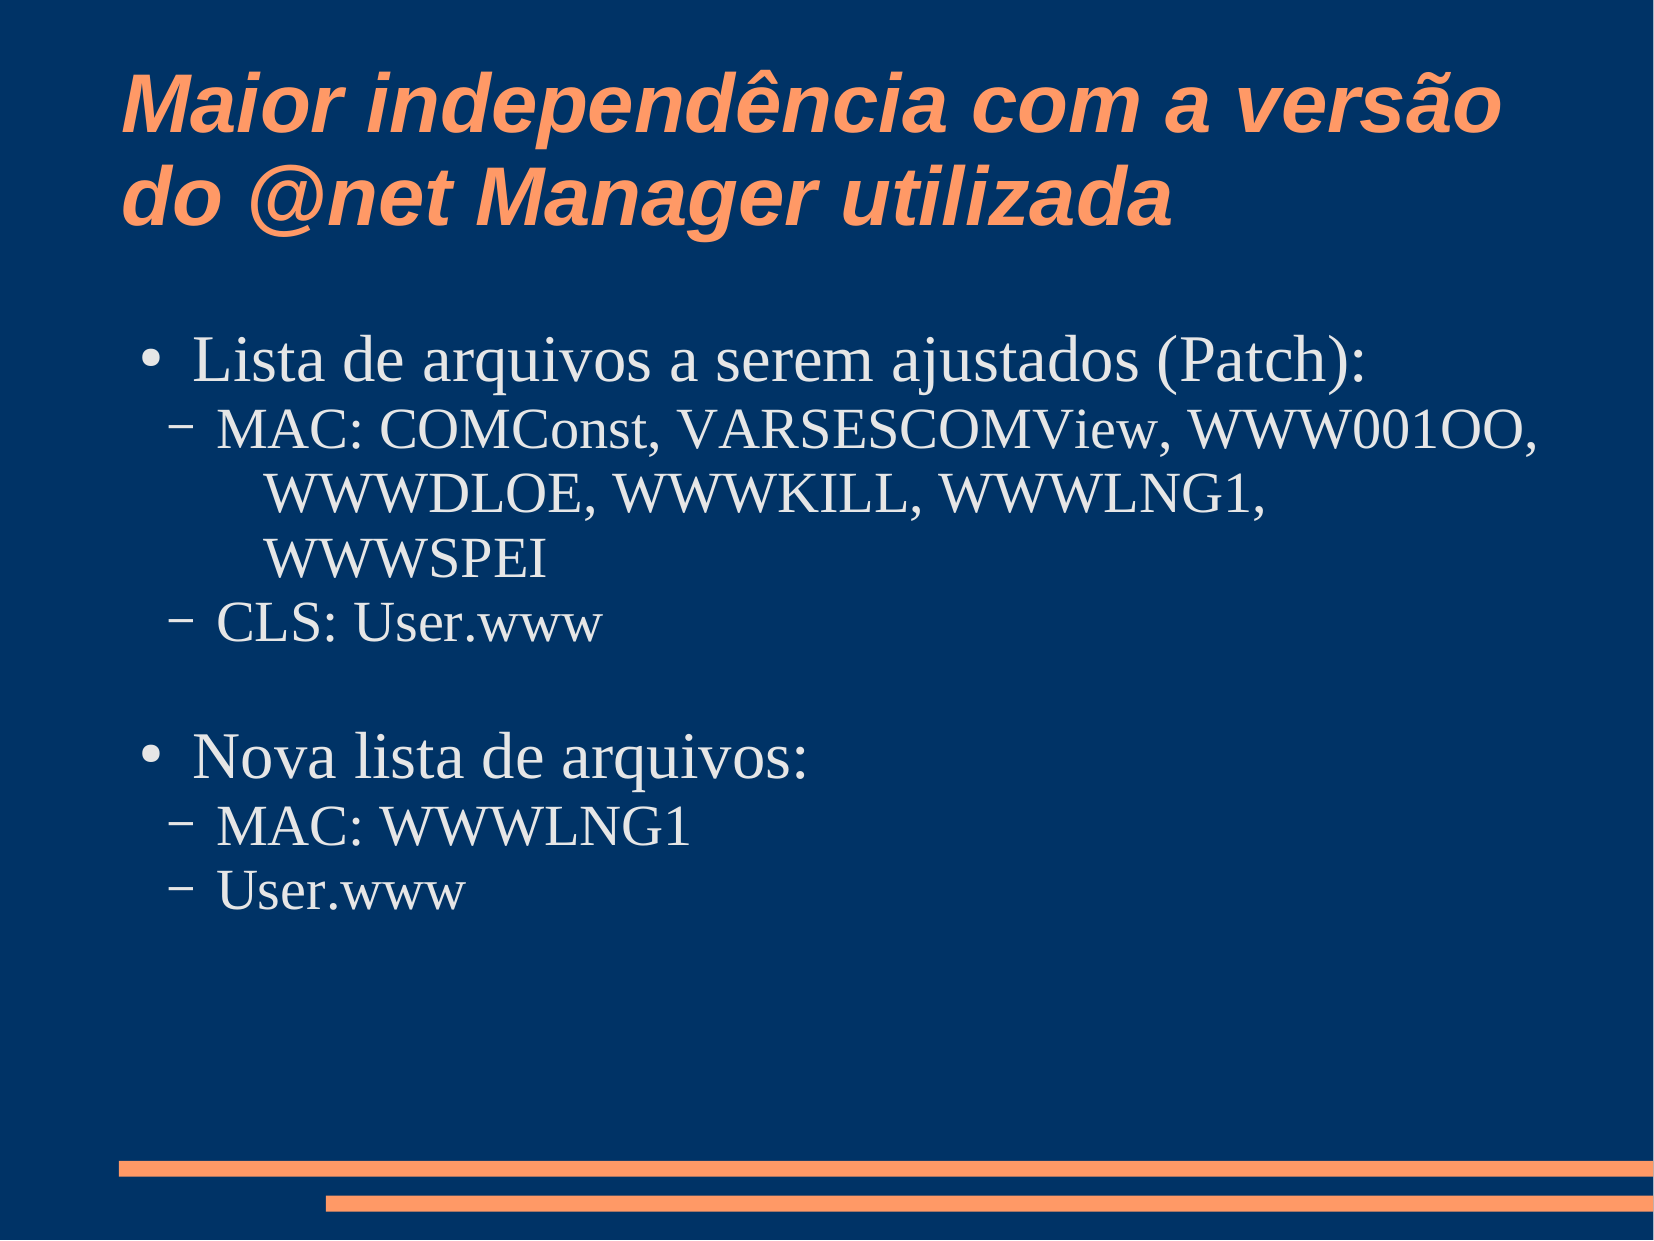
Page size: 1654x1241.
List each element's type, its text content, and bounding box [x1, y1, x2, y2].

list Lista de arquivos a serem ajustados (Patch): MAC: COMConst, VARSESCOMView, WWW001OO, WWWDLOE, WWWKILL, WWWLNG1, WWWSPEI CLS: User.www Nova lista de arquivos: MAC: WWWLNG1 User.www [121, 322, 1561, 1118]
title Maior independência com a versão do @net Manager utilizada [121, 53, 1534, 246]
